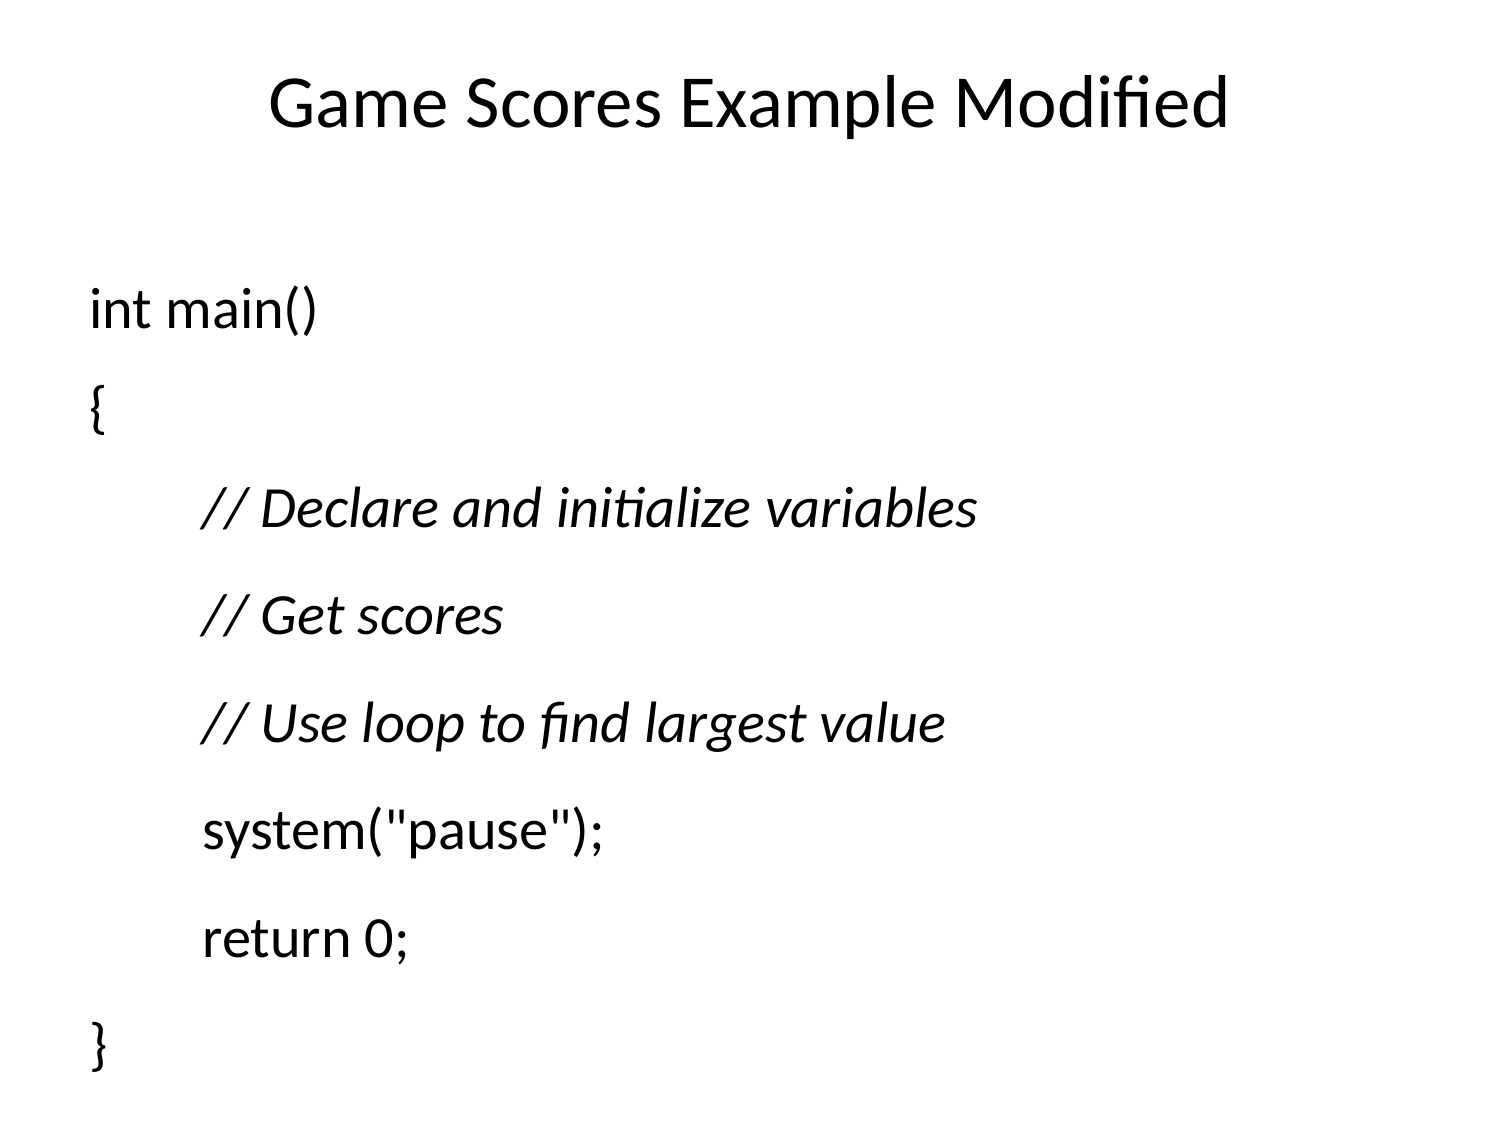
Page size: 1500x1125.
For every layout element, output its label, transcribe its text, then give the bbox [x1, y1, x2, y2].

title Game Scores Example Modified [75, 45, 1425, 233]
list int main() { // Declare and initialize variables // Get scores // Use loop to find largest value system("pause"); return 0; } [75, 262, 1425, 1005]
